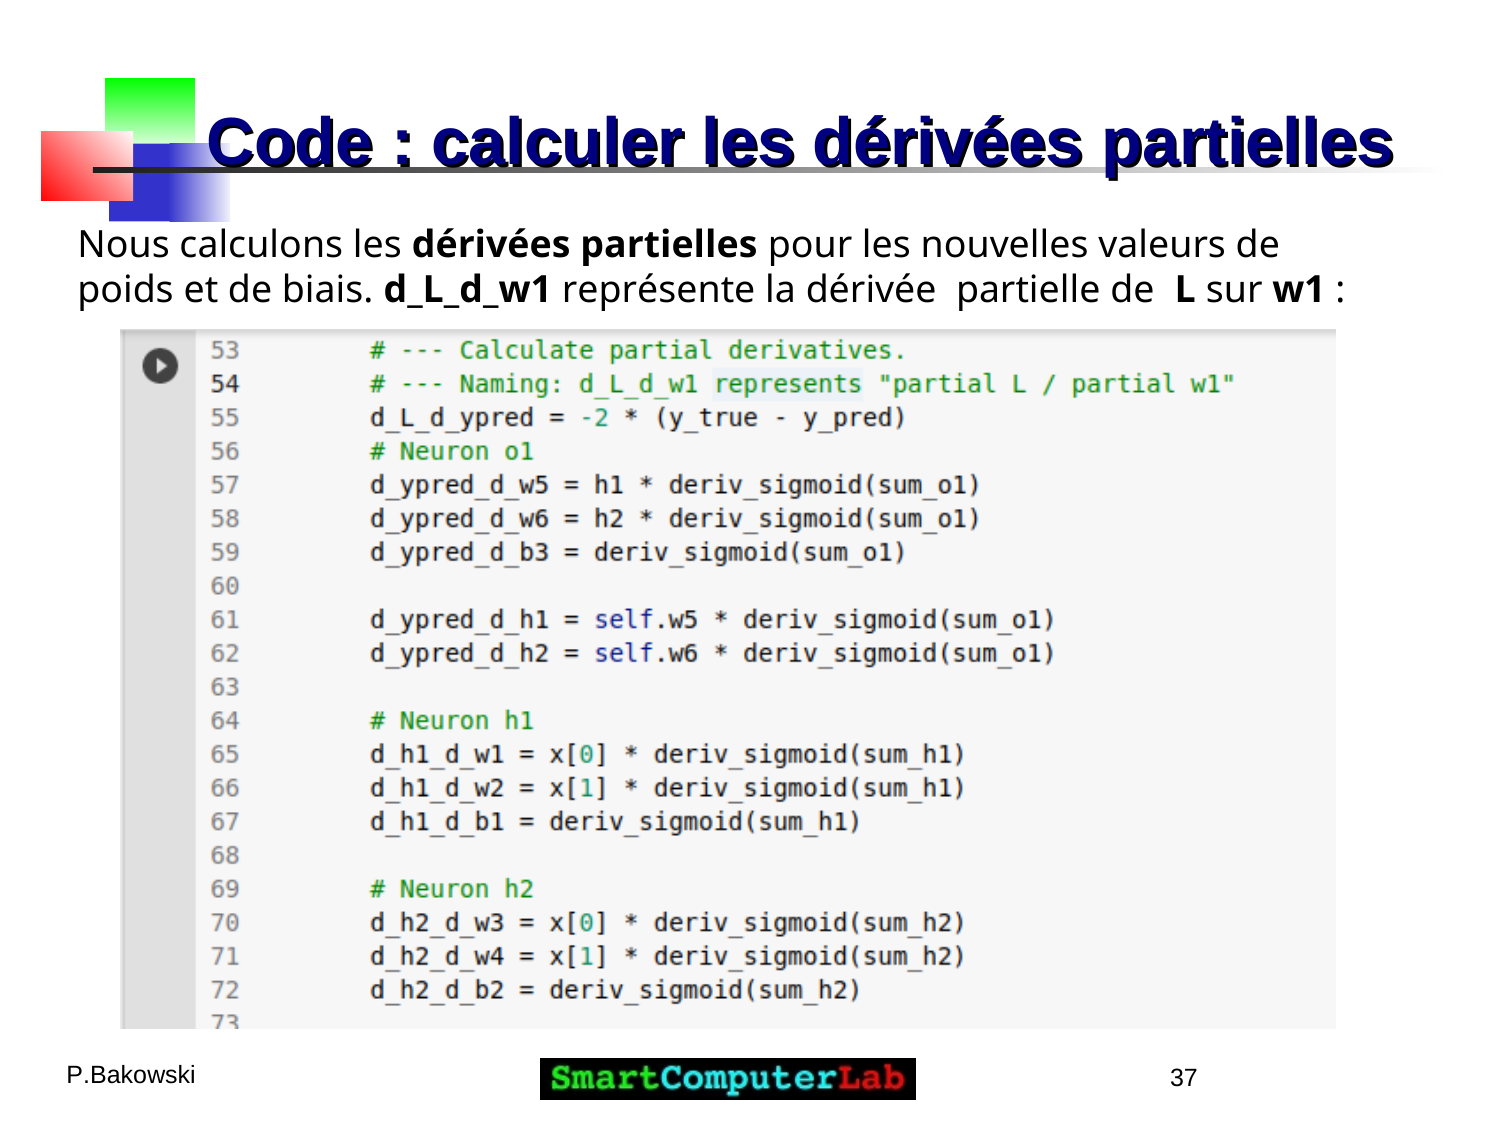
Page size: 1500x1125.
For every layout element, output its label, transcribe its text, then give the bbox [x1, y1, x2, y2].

text_box Nous calculons les dérivées partielles pour les nouvelles valeurs de poids et de biais. d_L_d_w1 représente la dérivée partielle de L sur w1 : [62, 212, 1398, 318]
title Code : calculer les dérivées partielles [191, 90, 1422, 186]
picture [540, 1058, 916, 1100]
picture [120, 329, 1336, 1029]
